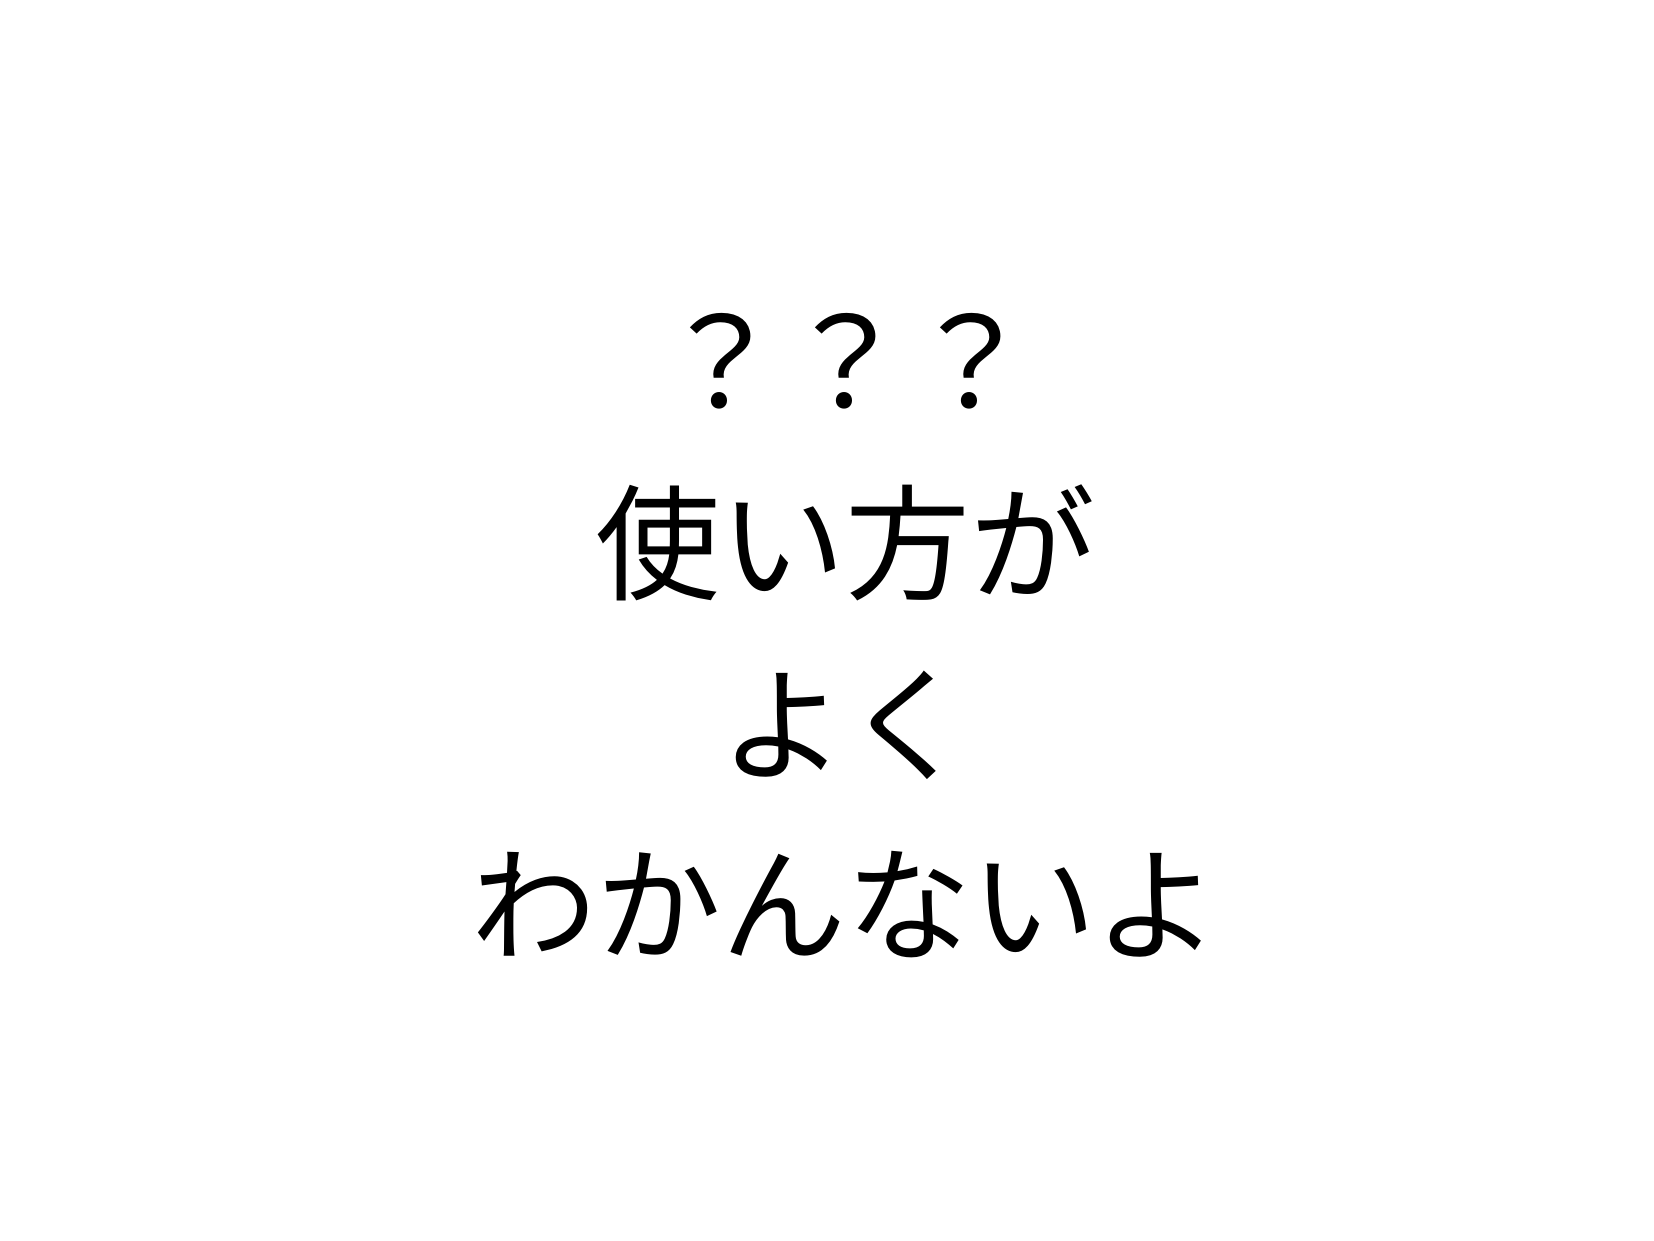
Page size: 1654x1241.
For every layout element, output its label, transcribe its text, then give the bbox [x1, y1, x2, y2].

list ？？？ 使い方が よく わかんないよ [82, 59, 1538, 1193]
